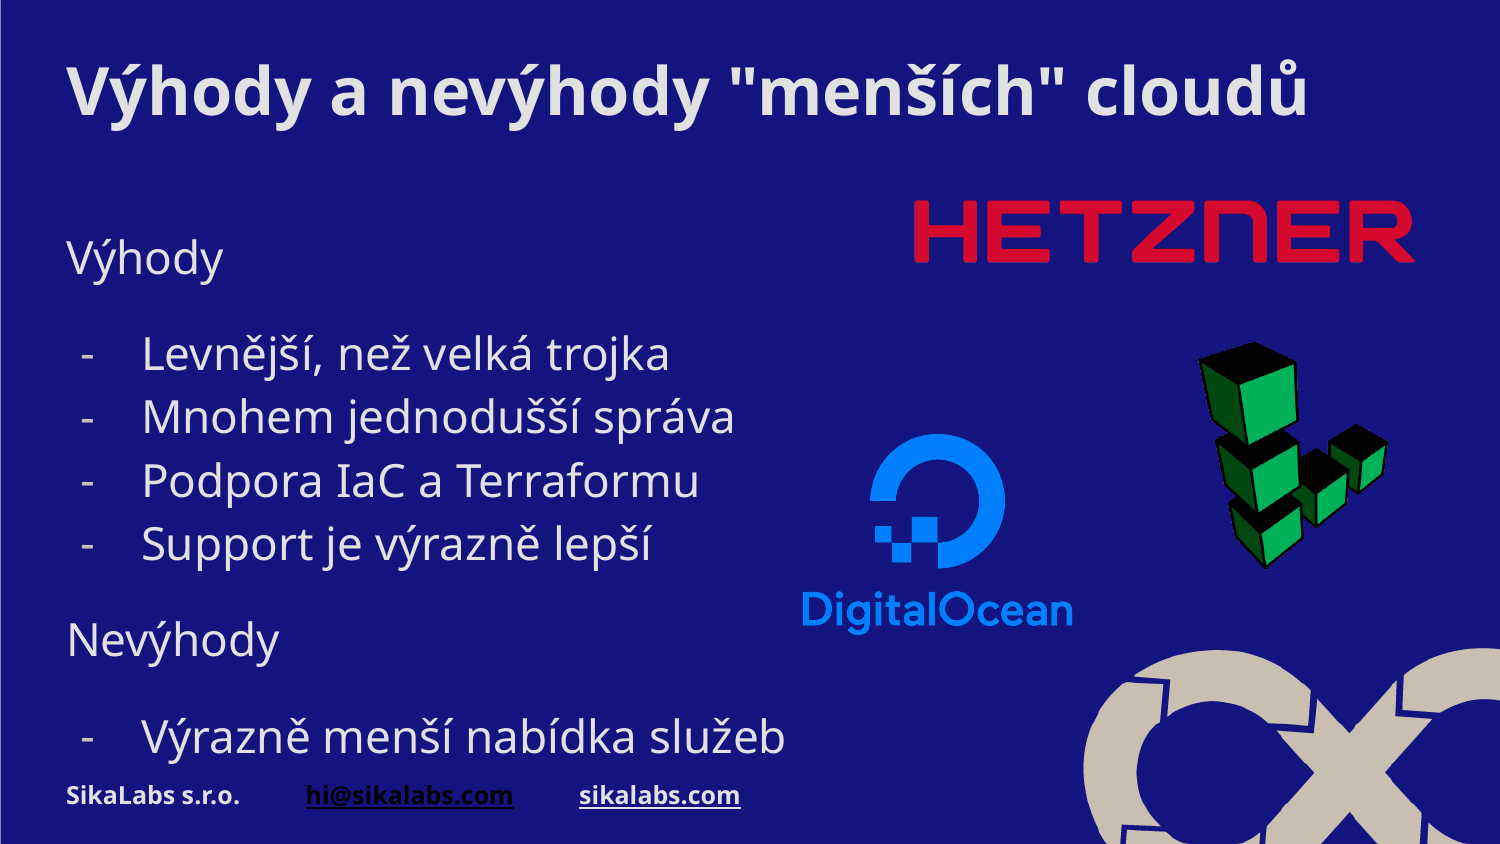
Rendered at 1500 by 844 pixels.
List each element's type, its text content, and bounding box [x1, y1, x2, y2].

list Výhody Levnější, než velká trojka Mnohem jednodušší správa Podpora IaC a Terraformu Support je výrazně lepší Nevýhody Výrazně menší nabídka služeb [51, 205, 1437, 688]
picture [0, 0, 1500, 844]
title Výhody a nevýhody "menších" cloudů [51, 33, 1449, 128]
